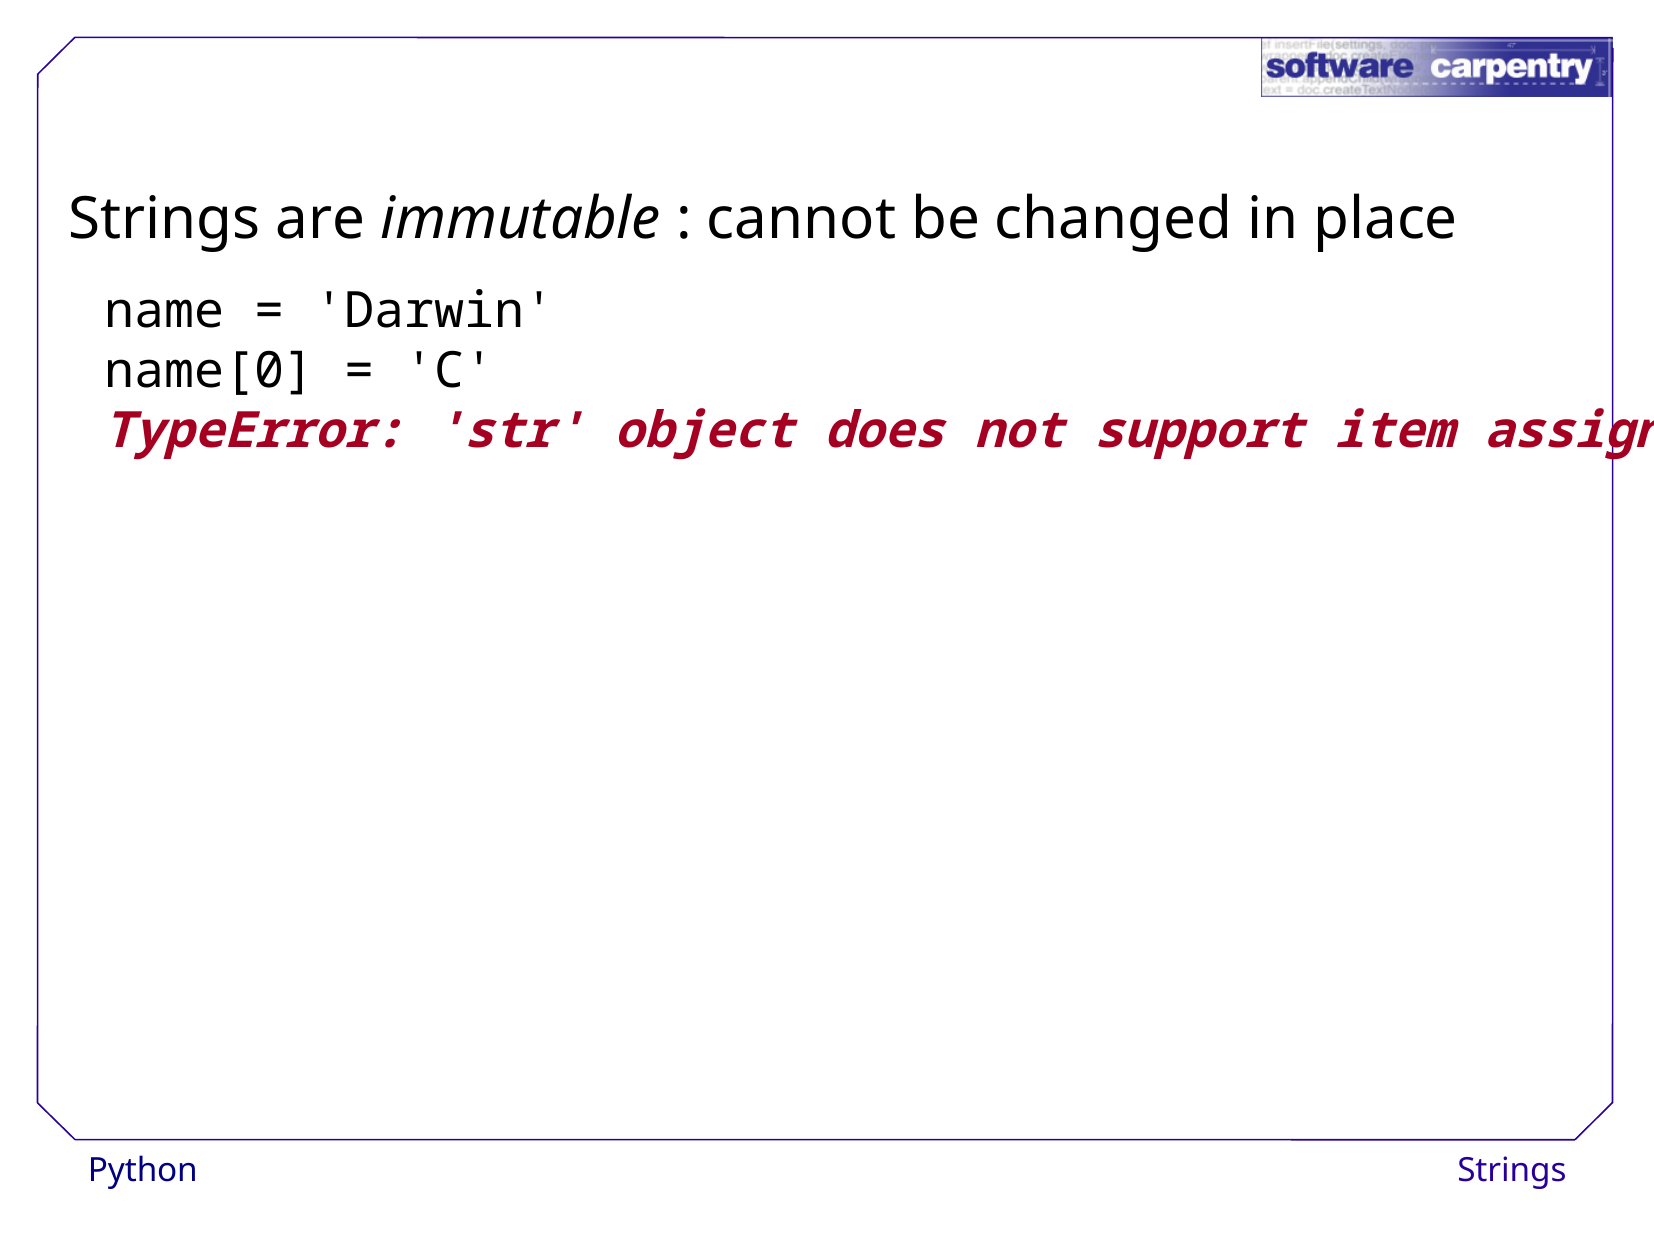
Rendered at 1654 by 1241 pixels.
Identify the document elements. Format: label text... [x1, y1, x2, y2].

text_box name = 'Darwin' name[0] = 'C' TypeError: 'str' object does not support item assignment [89, 270, 1593, 479]
text_box Strings are immutable : cannot be changed in place [53, 138, 1623, 259]
picture [1261, 39, 1613, 97]
